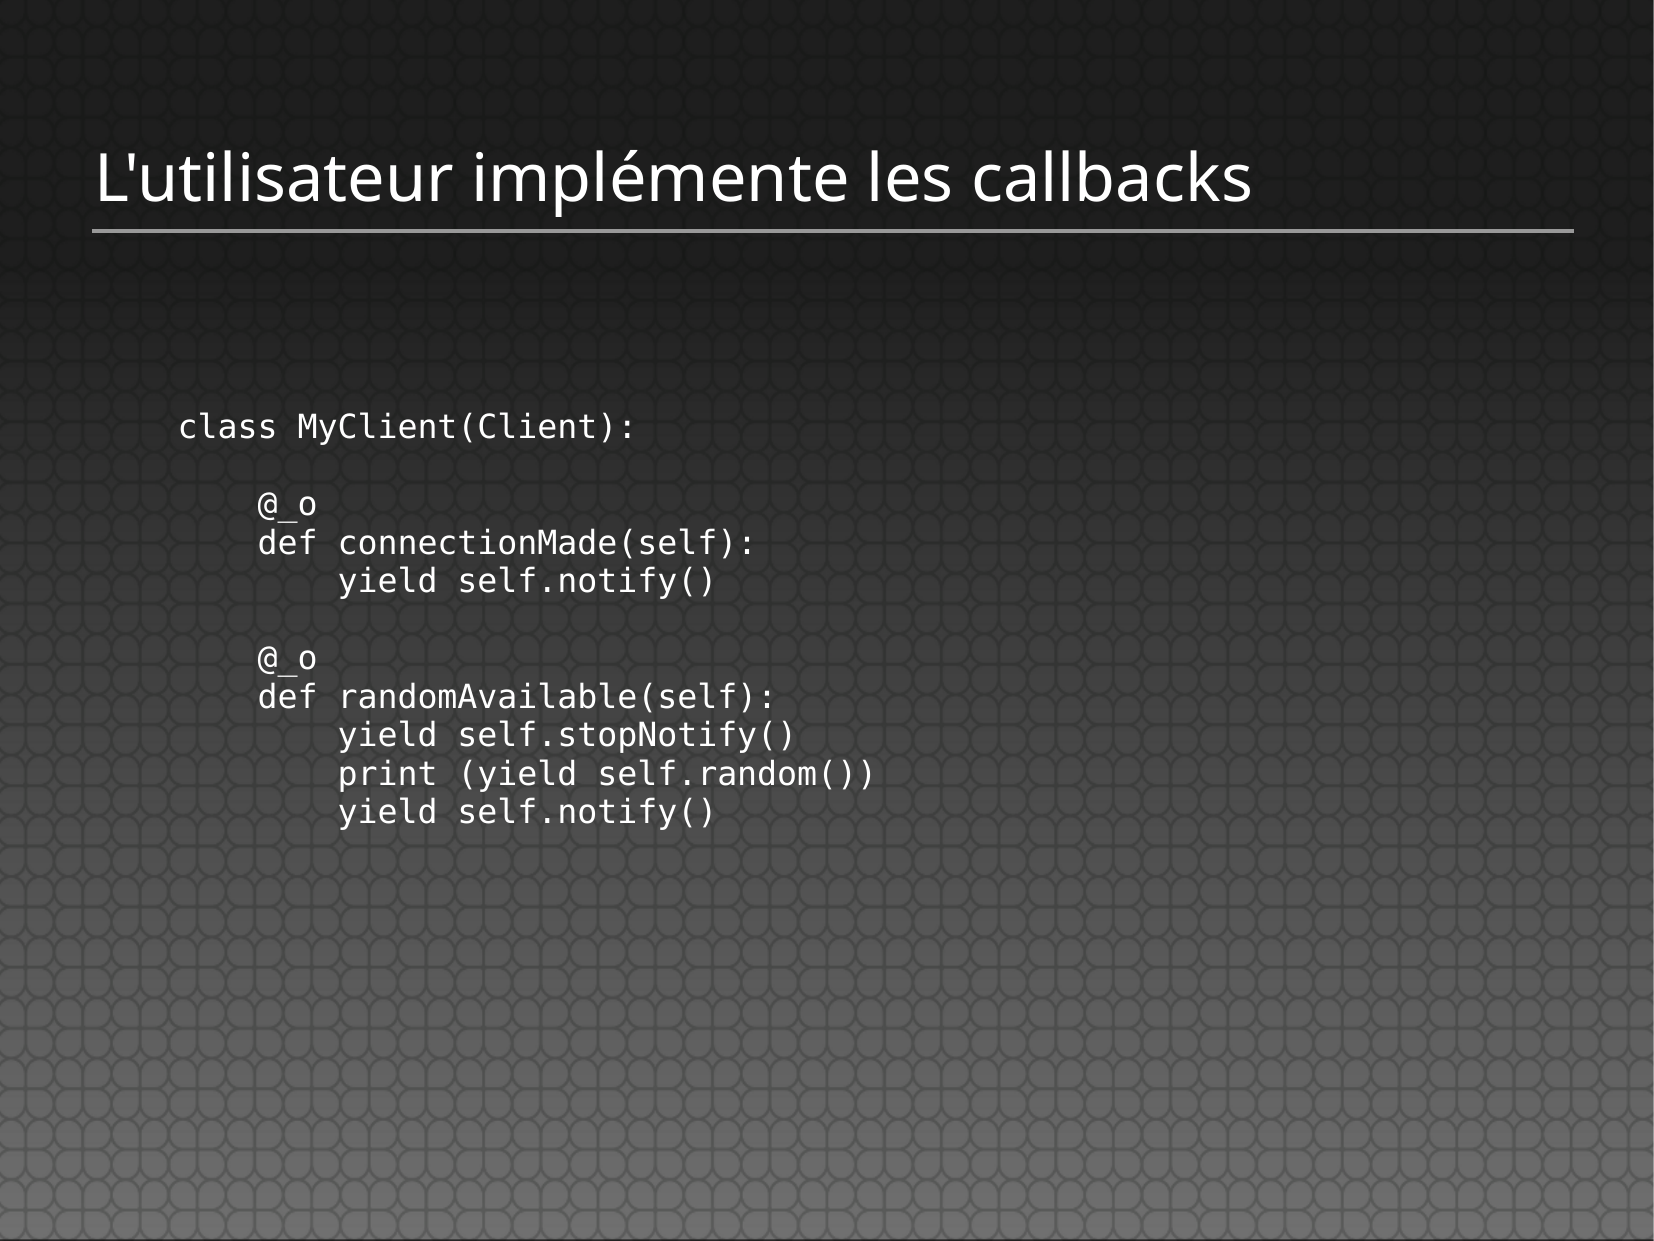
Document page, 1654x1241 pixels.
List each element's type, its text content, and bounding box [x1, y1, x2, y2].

title L'utilisateur implémente les callbacks [94, 100, 1426, 251]
title class MyClient(Client): @_o def connectionMade(self): yield self.notify() @_o def randomAvailable(self): yield self.stopNotify() print (yield self.random()) yield self.notify() [177, 179, 1654, 945]
picture [0, 0, 1654, 1241]
